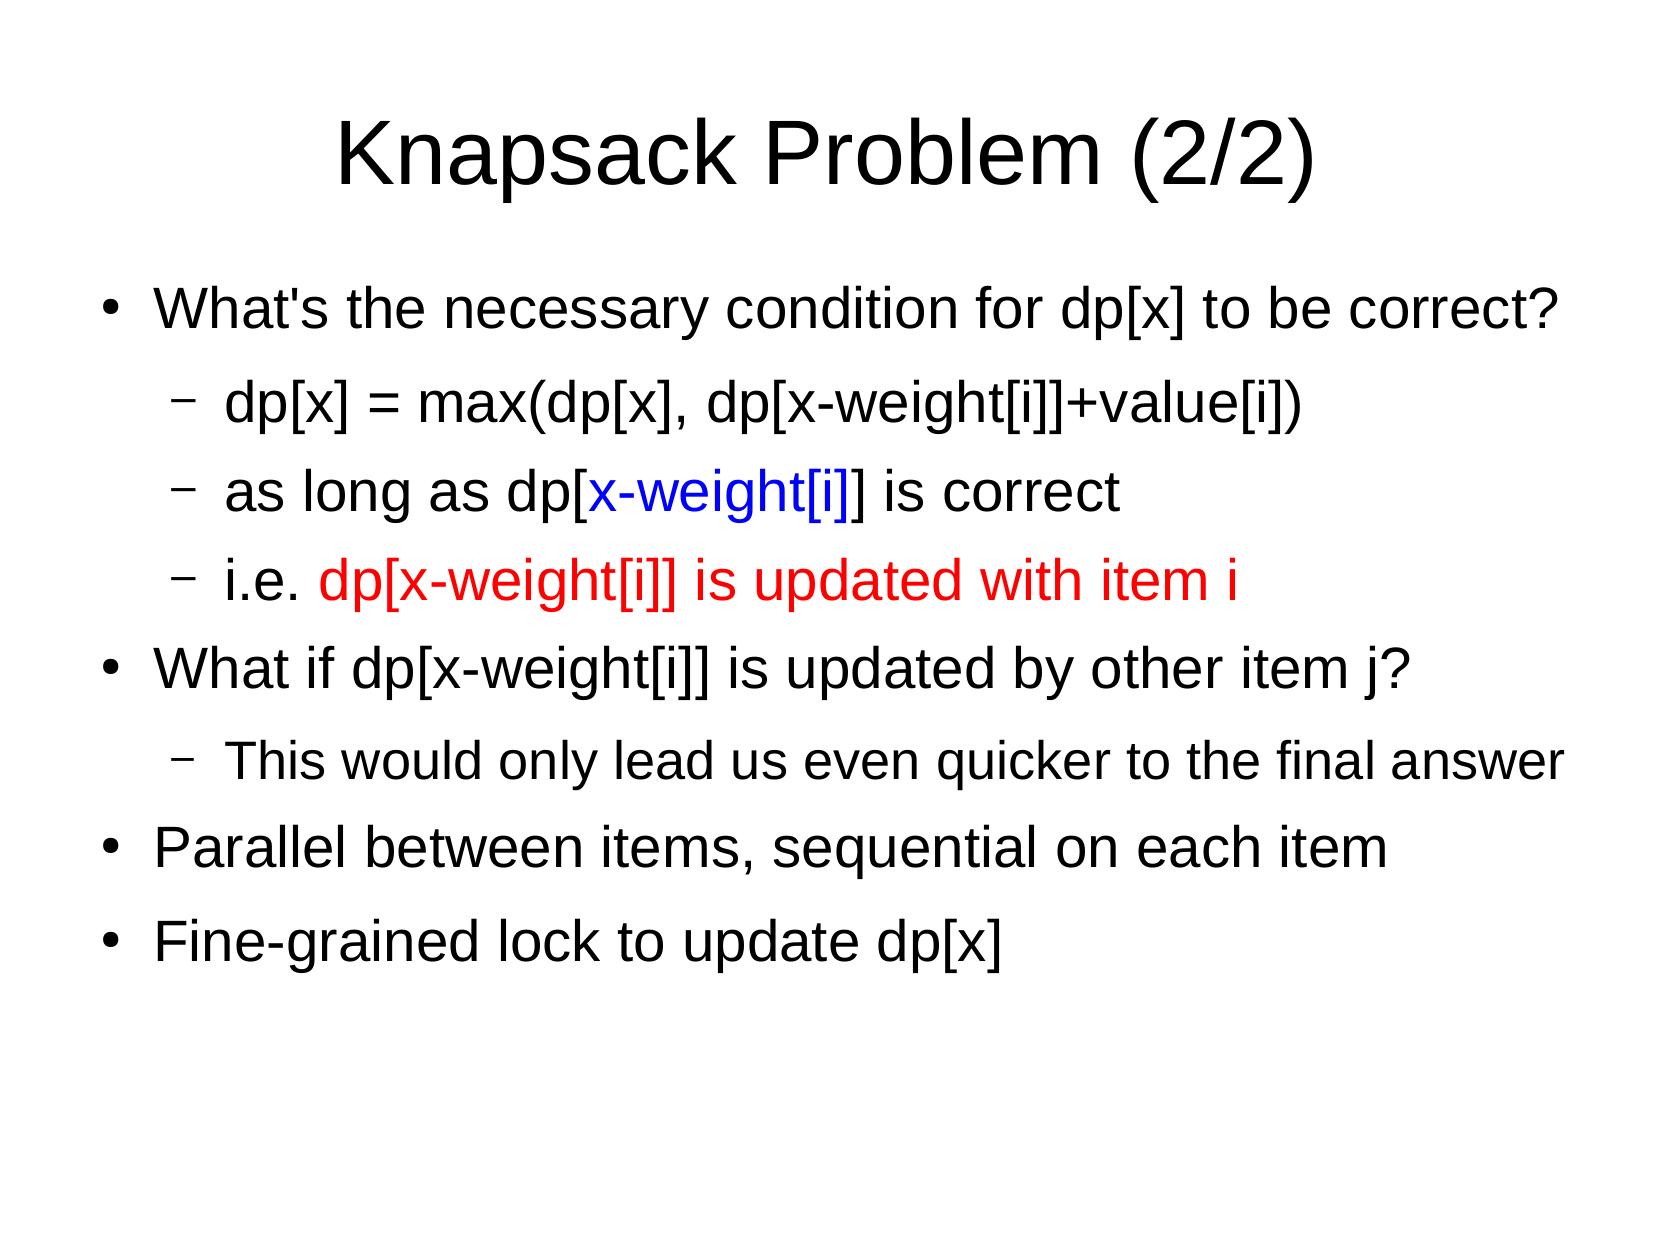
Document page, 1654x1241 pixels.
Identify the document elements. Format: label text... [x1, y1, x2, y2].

list What's the necessary condition for dp[x] to be correct? dp[x] = max(dp[x], dp[x-weight[i]]+value[i]) as long as dp[x-weight[i]] is correct i.e. dp[x-weight[i]] is updated with item i What if dp[x-weight[i]] is updated by other item j? This would only lead us even quicker to the final answer Parallel between items, sequential on each item Fine-grained lock to update dp[x] [82, 275, 1571, 1191]
title Knapsack Problem (2/2) [82, 49, 1571, 257]
